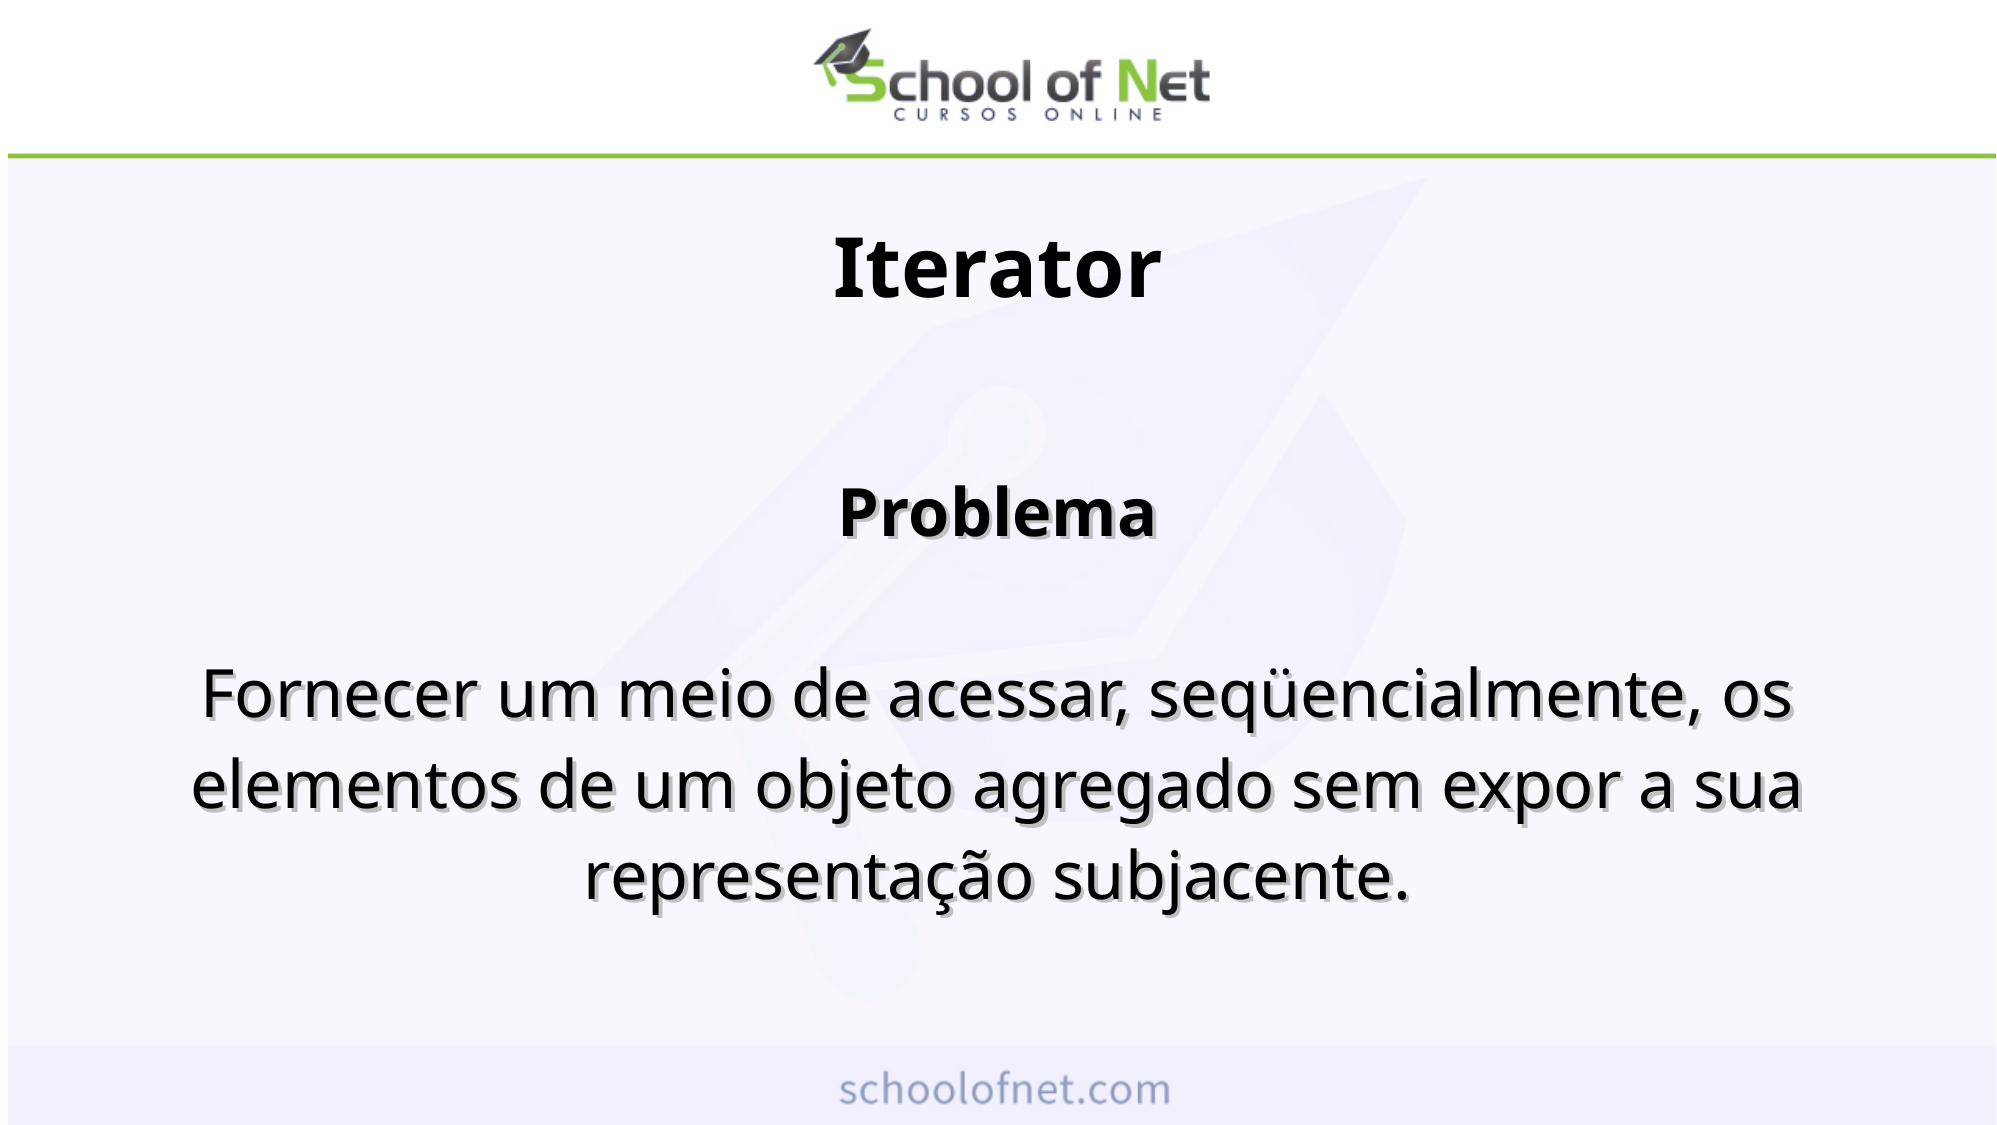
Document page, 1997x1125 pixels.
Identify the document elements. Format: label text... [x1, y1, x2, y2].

title Iterator [99, 171, 1897, 360]
subtitle Problema Fornecer um meio de acessar, seqüencialmente, os elementos de um objeto agregado sem expor a sua representação subjacente. [99, 377, 1897, 1006]
picture [7, 5, 1997, 1125]
